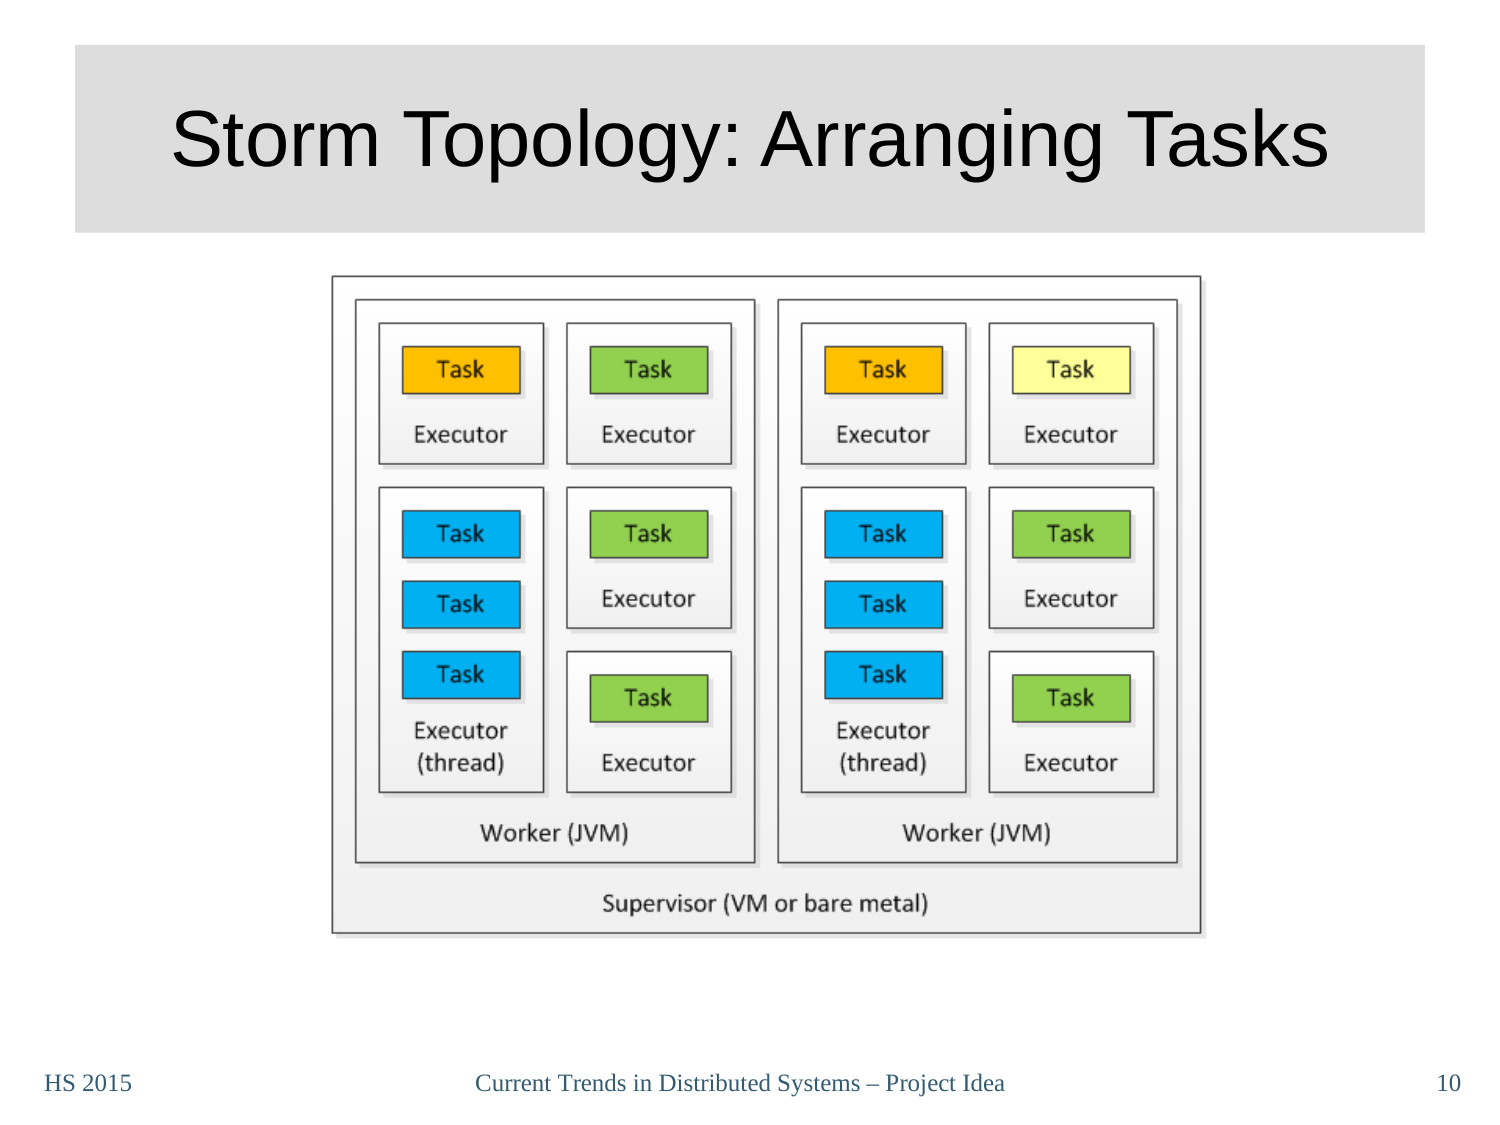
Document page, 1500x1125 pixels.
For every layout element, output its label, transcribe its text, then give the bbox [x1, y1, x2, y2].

text_box <number> [1375, 1058, 1477, 1097]
text_box HS 2015 [29, 1058, 195, 1097]
picture [324, 268, 1211, 945]
text_box Current Trends in Distributed Systems – Project Idea [300, 1058, 1201, 1107]
title Storm Topology: Arranging Tasks [75, 44, 1425, 233]
